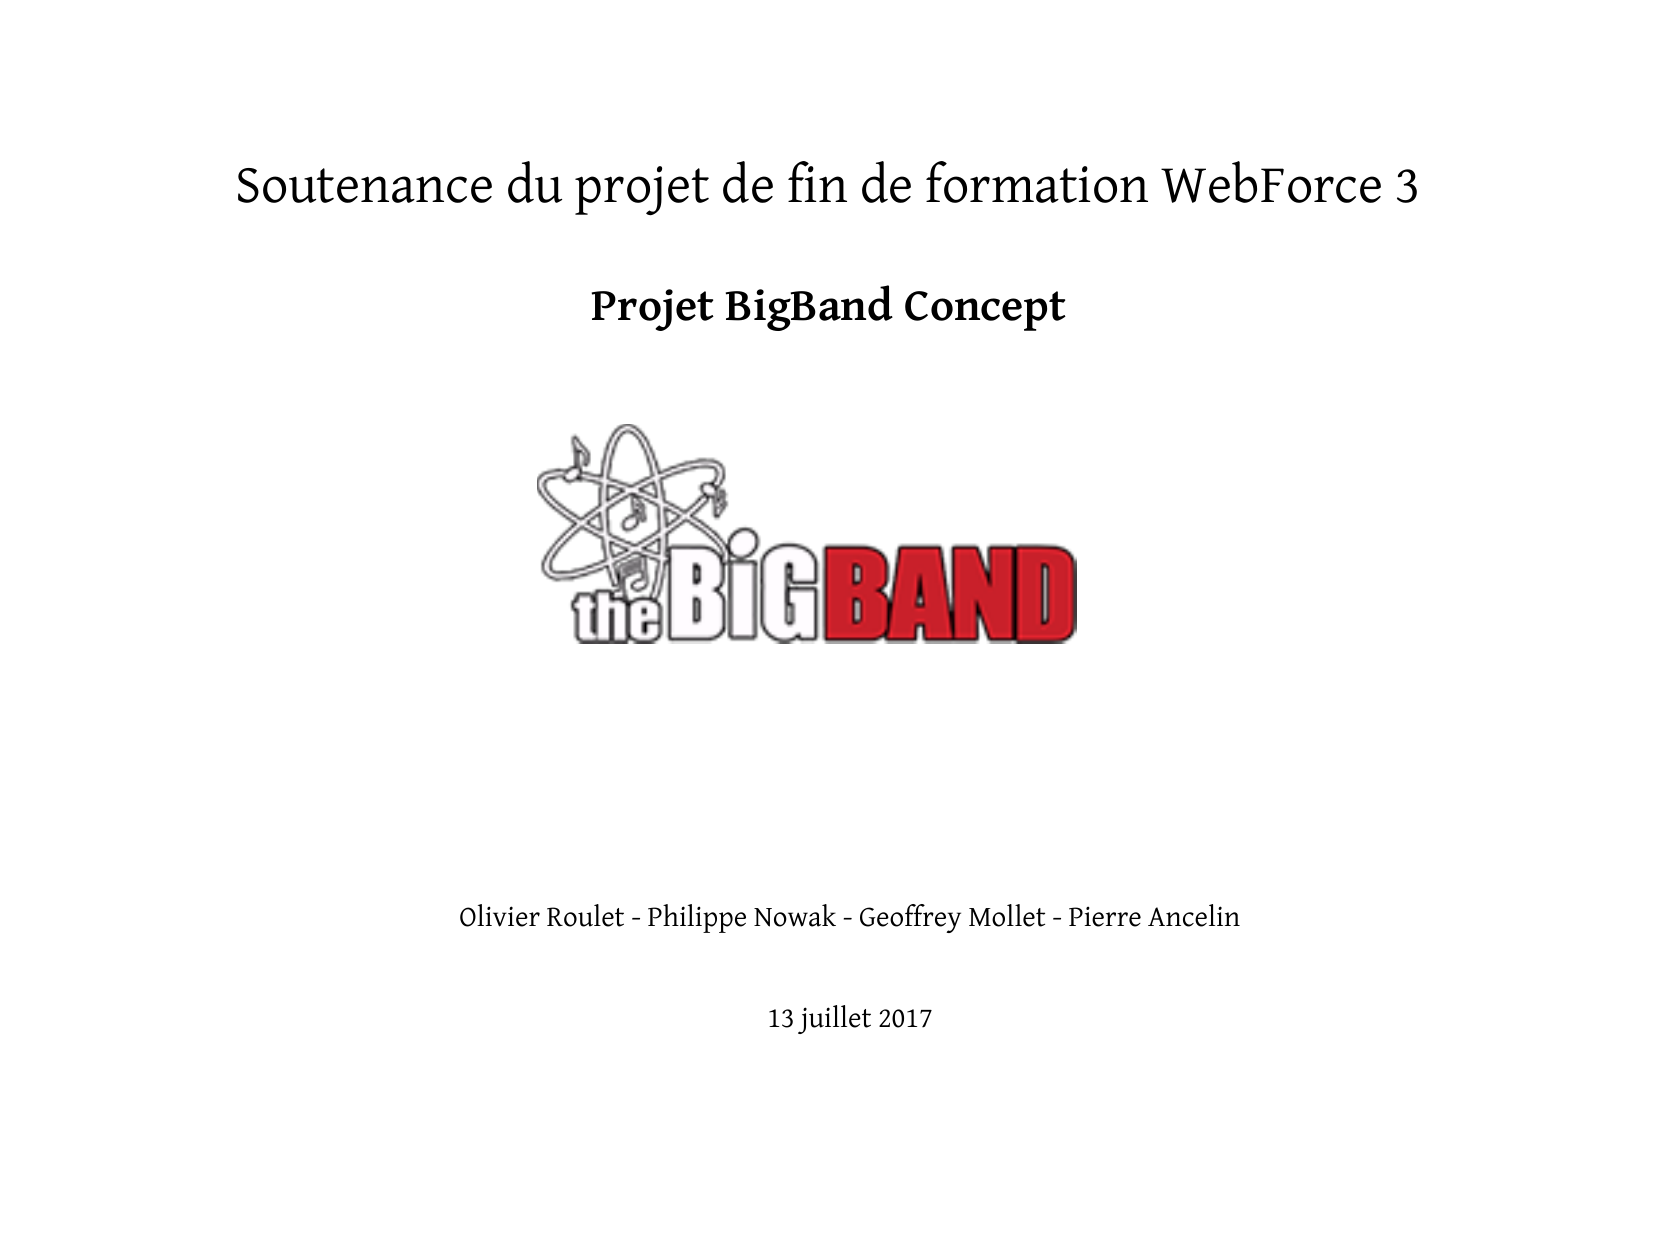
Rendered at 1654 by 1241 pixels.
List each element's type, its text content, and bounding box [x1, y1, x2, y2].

picture [537, 424, 1077, 644]
list Olivier Roulet - Philippe Nowak - Geoffrey Mollet - Pierre Ancelin 13 juillet 2017 [106, 664, 1595, 1138]
title Soutenance du projet de fin de formation WebForce 3 Projet BigBand Concept [85, 0, 1574, 445]
